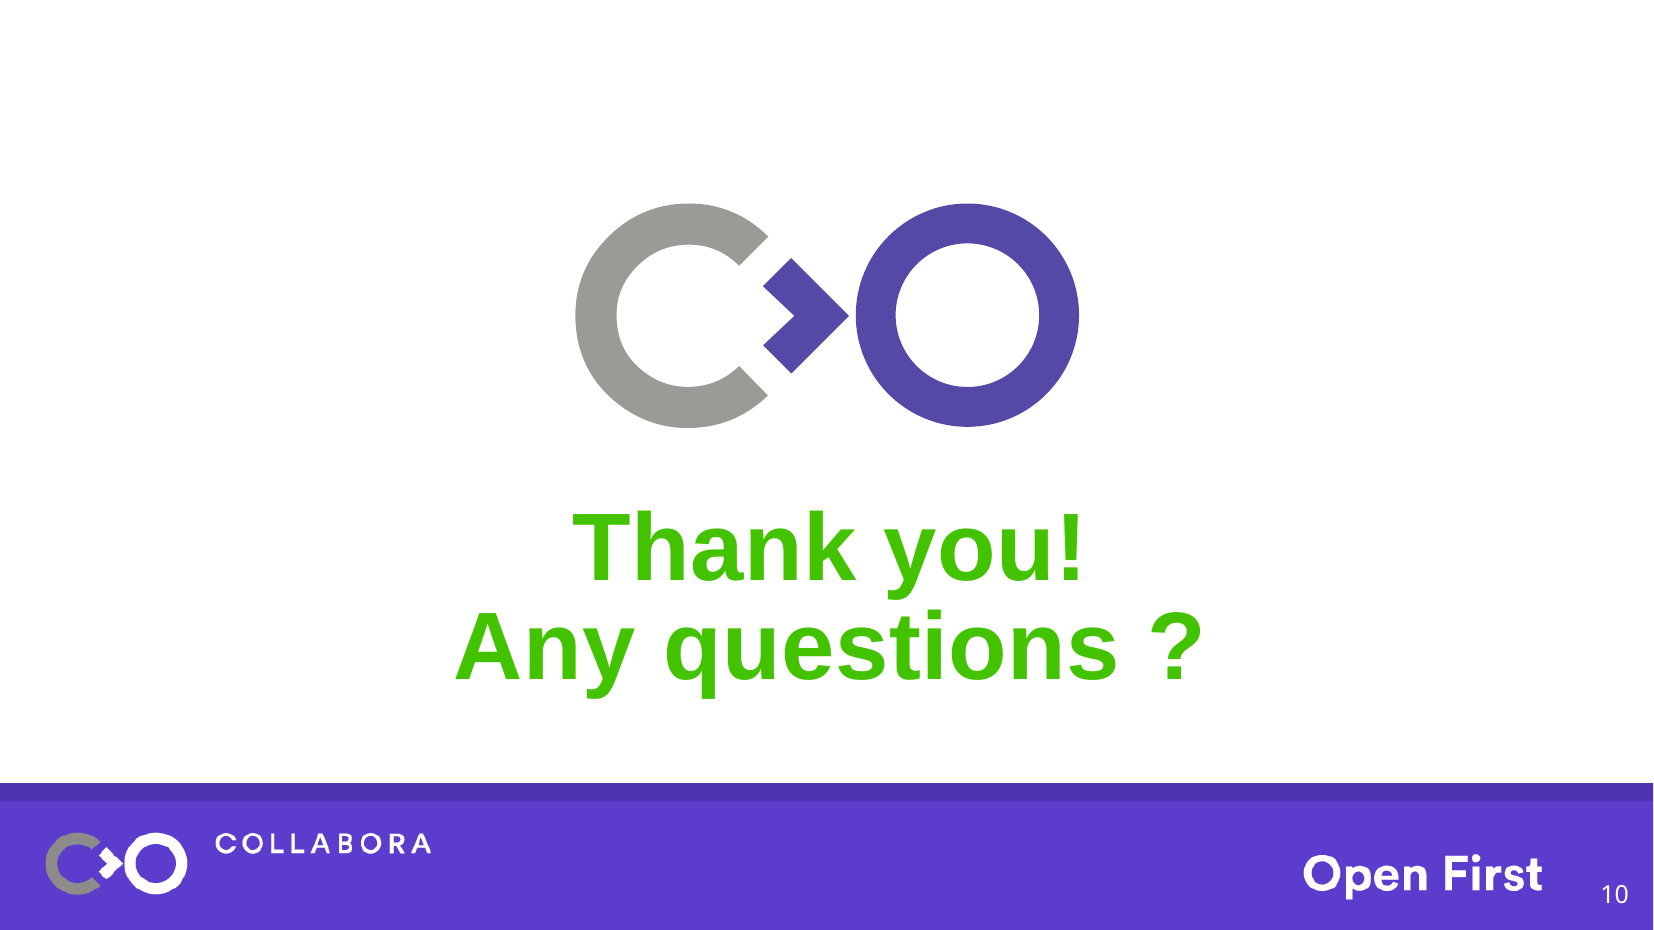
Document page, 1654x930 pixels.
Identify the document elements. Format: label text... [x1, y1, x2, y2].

title Thank you! Any questions ? [45, 585, 1617, 699]
text_box [575, 203, 769, 429]
picture [0, 0, 1654, 930]
text_box [855, 203, 1080, 427]
text_box [762, 257, 850, 374]
